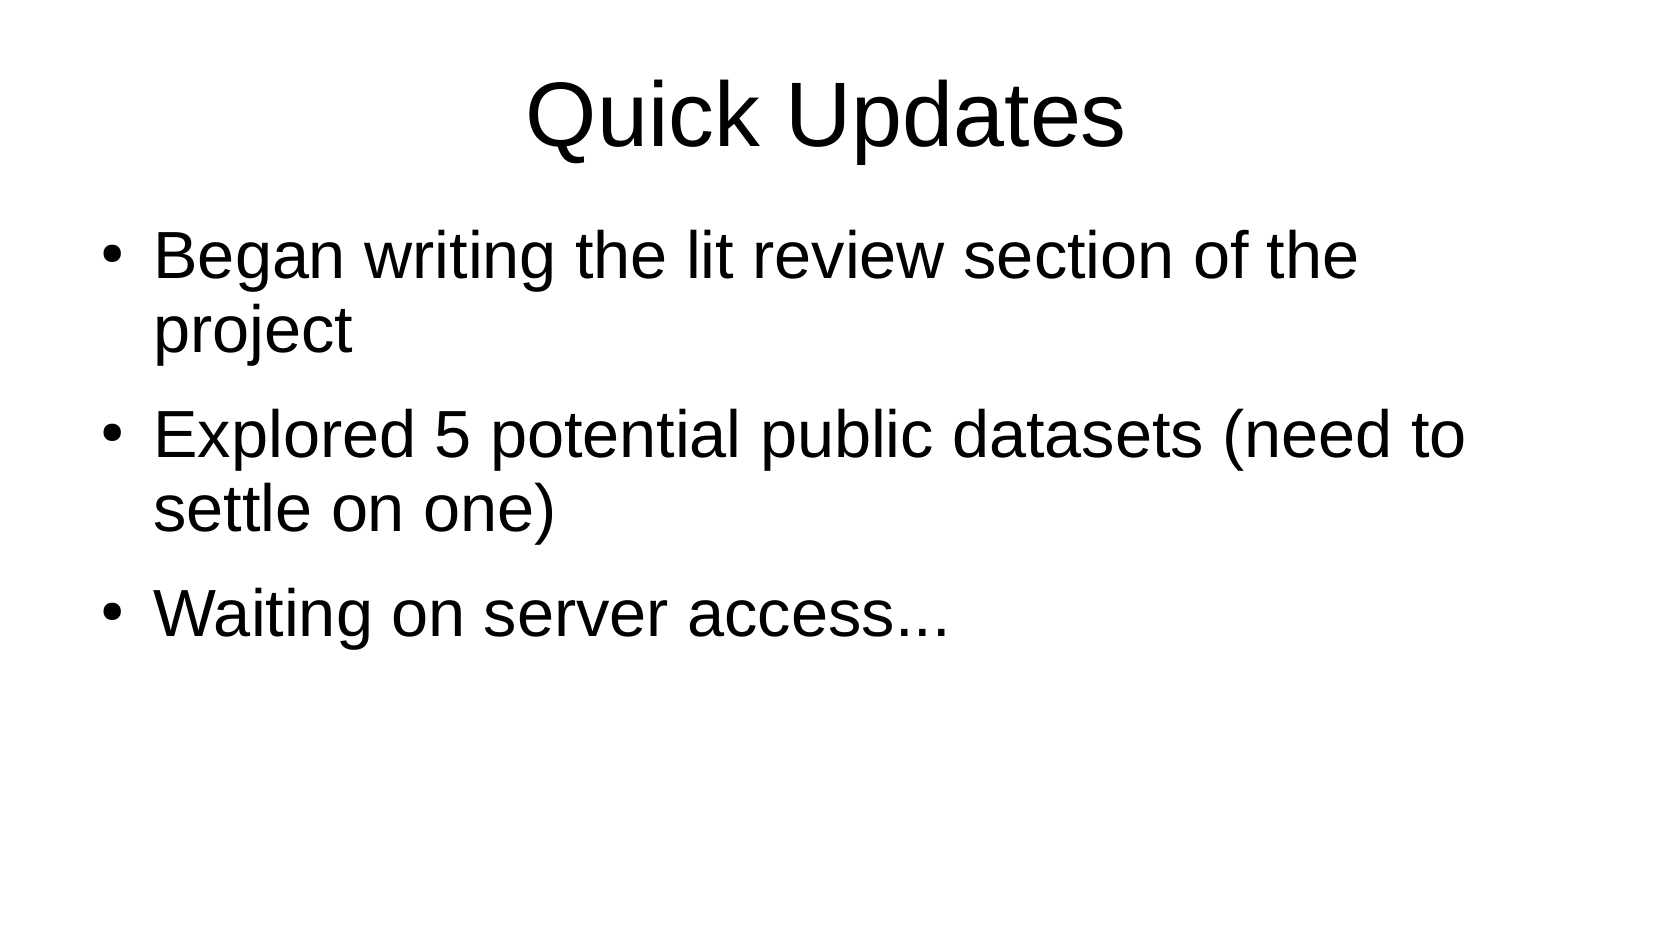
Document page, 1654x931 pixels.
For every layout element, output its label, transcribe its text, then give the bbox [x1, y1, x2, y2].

title Quick Updates [82, 37, 1571, 193]
list Began writing the lit review section of the project Explored 5 potential public datasets (need to settle on one) Waiting on server access... [82, 217, 1571, 758]
